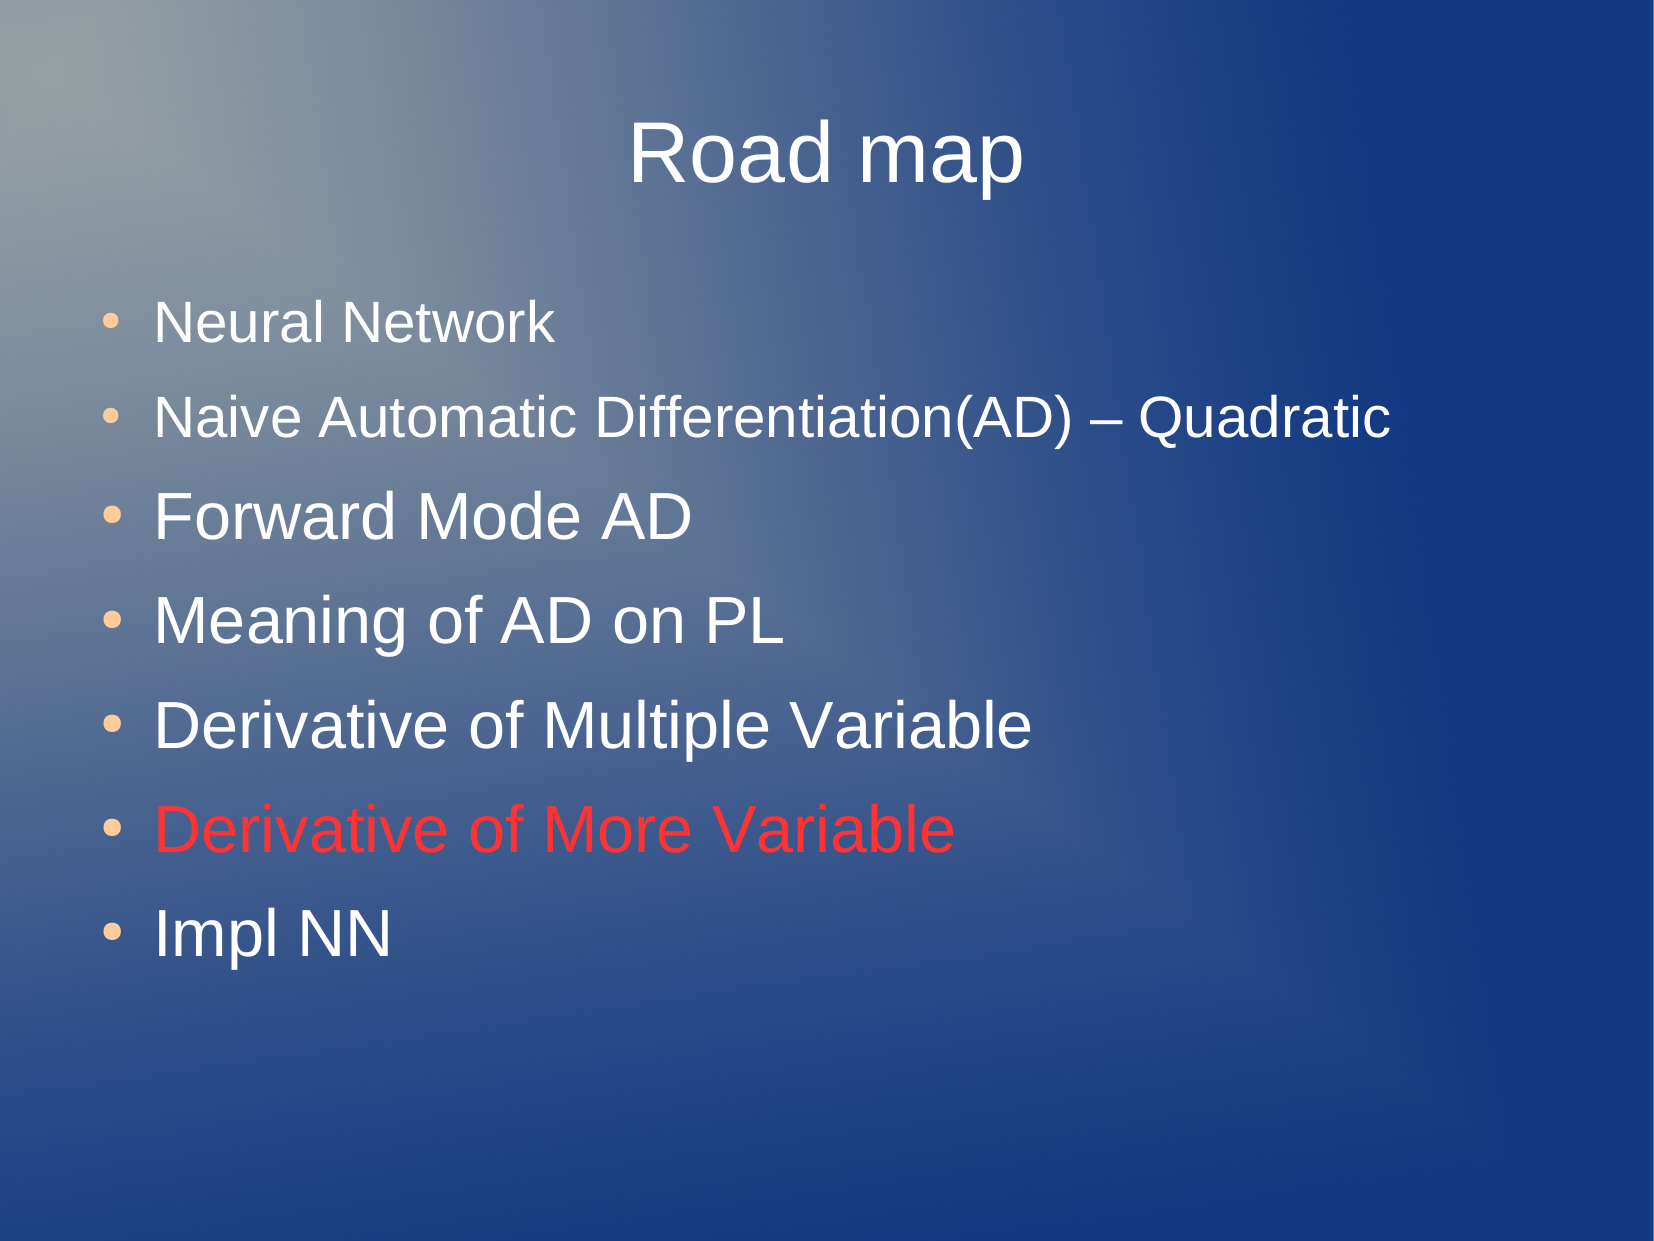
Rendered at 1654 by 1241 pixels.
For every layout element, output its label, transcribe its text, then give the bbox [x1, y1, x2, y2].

picture [0, 0, 1654, 1241]
list Neural Network Naive Automatic Differentiation(AD) – Quadratic Forward Mode AD Meaning of AD on PL Derivative of Multiple Variable Derivative of More Variable Impl NN [82, 290, 1571, 1109]
title Road map [82, 49, 1571, 257]
